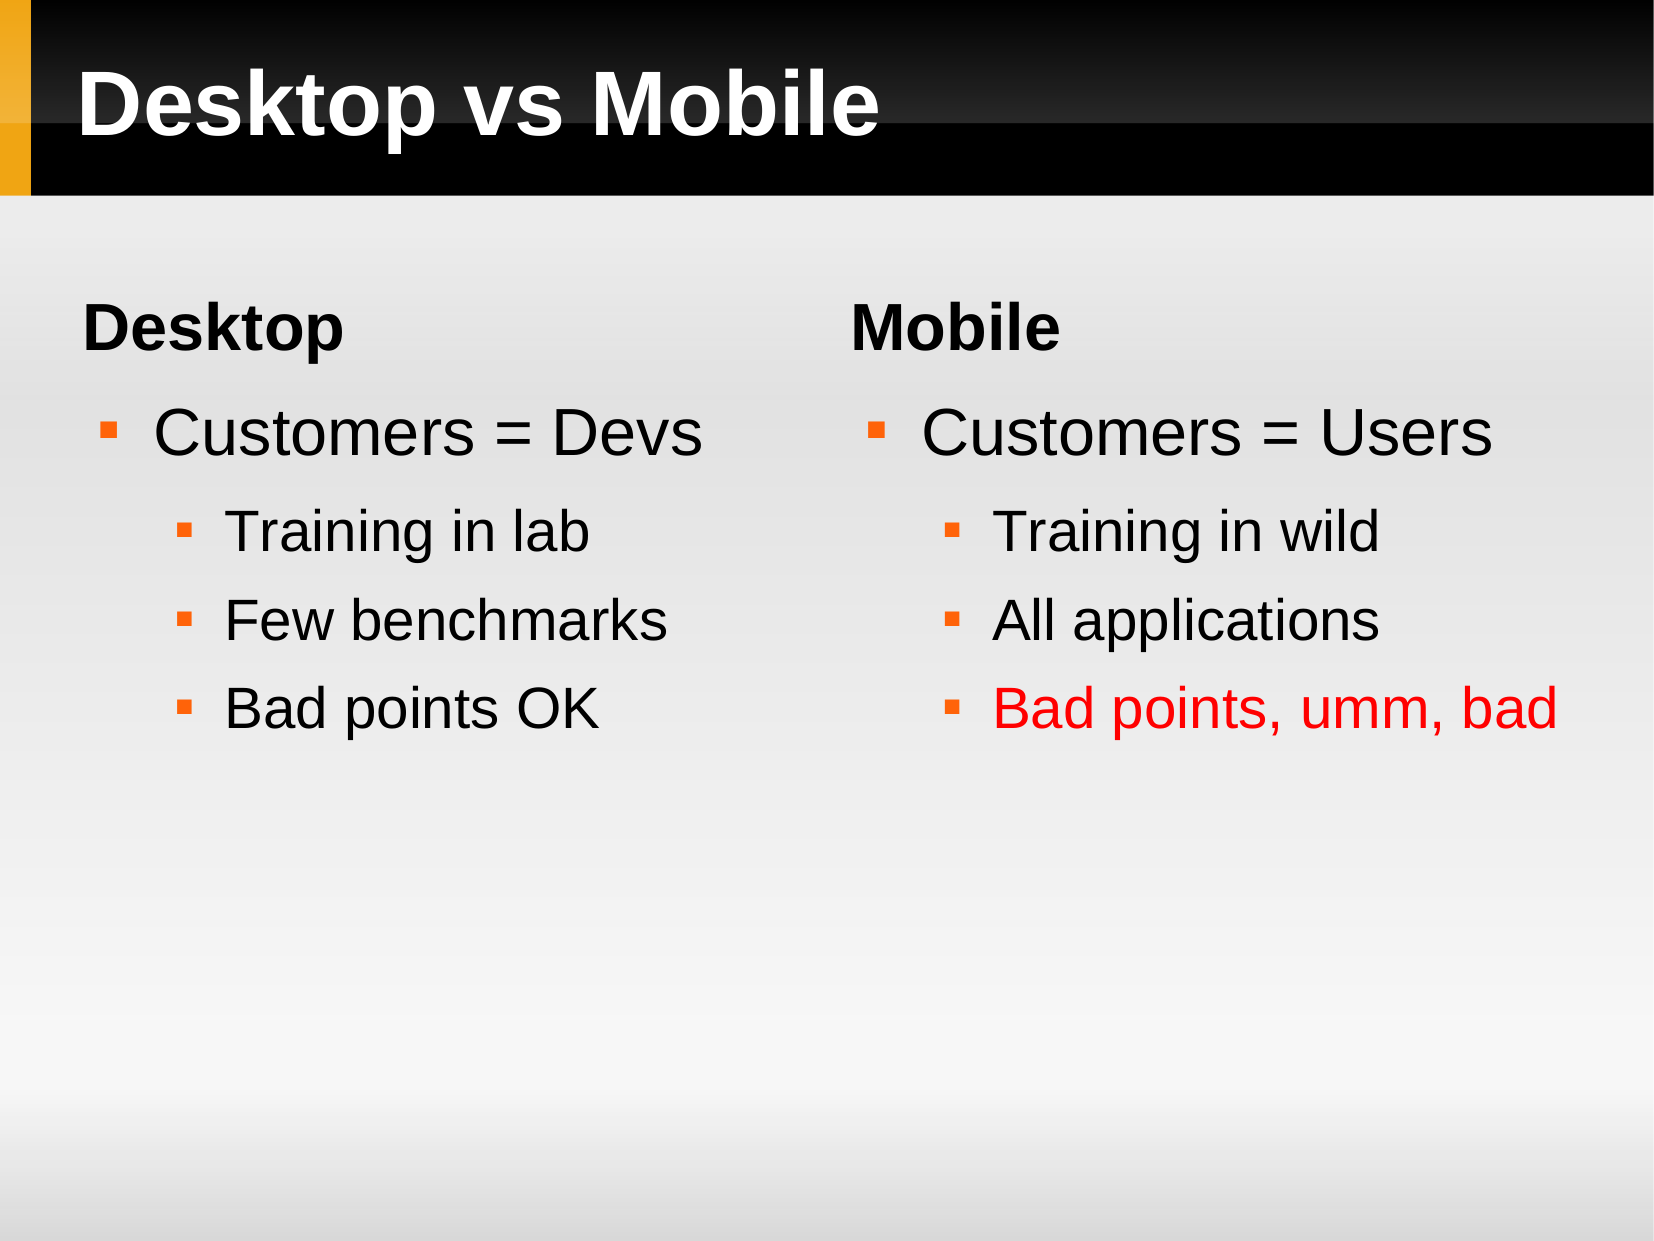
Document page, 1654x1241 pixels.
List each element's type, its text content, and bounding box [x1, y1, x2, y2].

picture [0, 0, 1654, 1241]
list Mobile Customers = Users Training in wild All applications Bad points, umm, bad [850, 290, 1575, 1094]
title Desktop vs Mobile [76, 0, 1565, 208]
list Desktop Customers = Devs Training in lab Few benchmarks Bad points OK [82, 290, 808, 1094]
